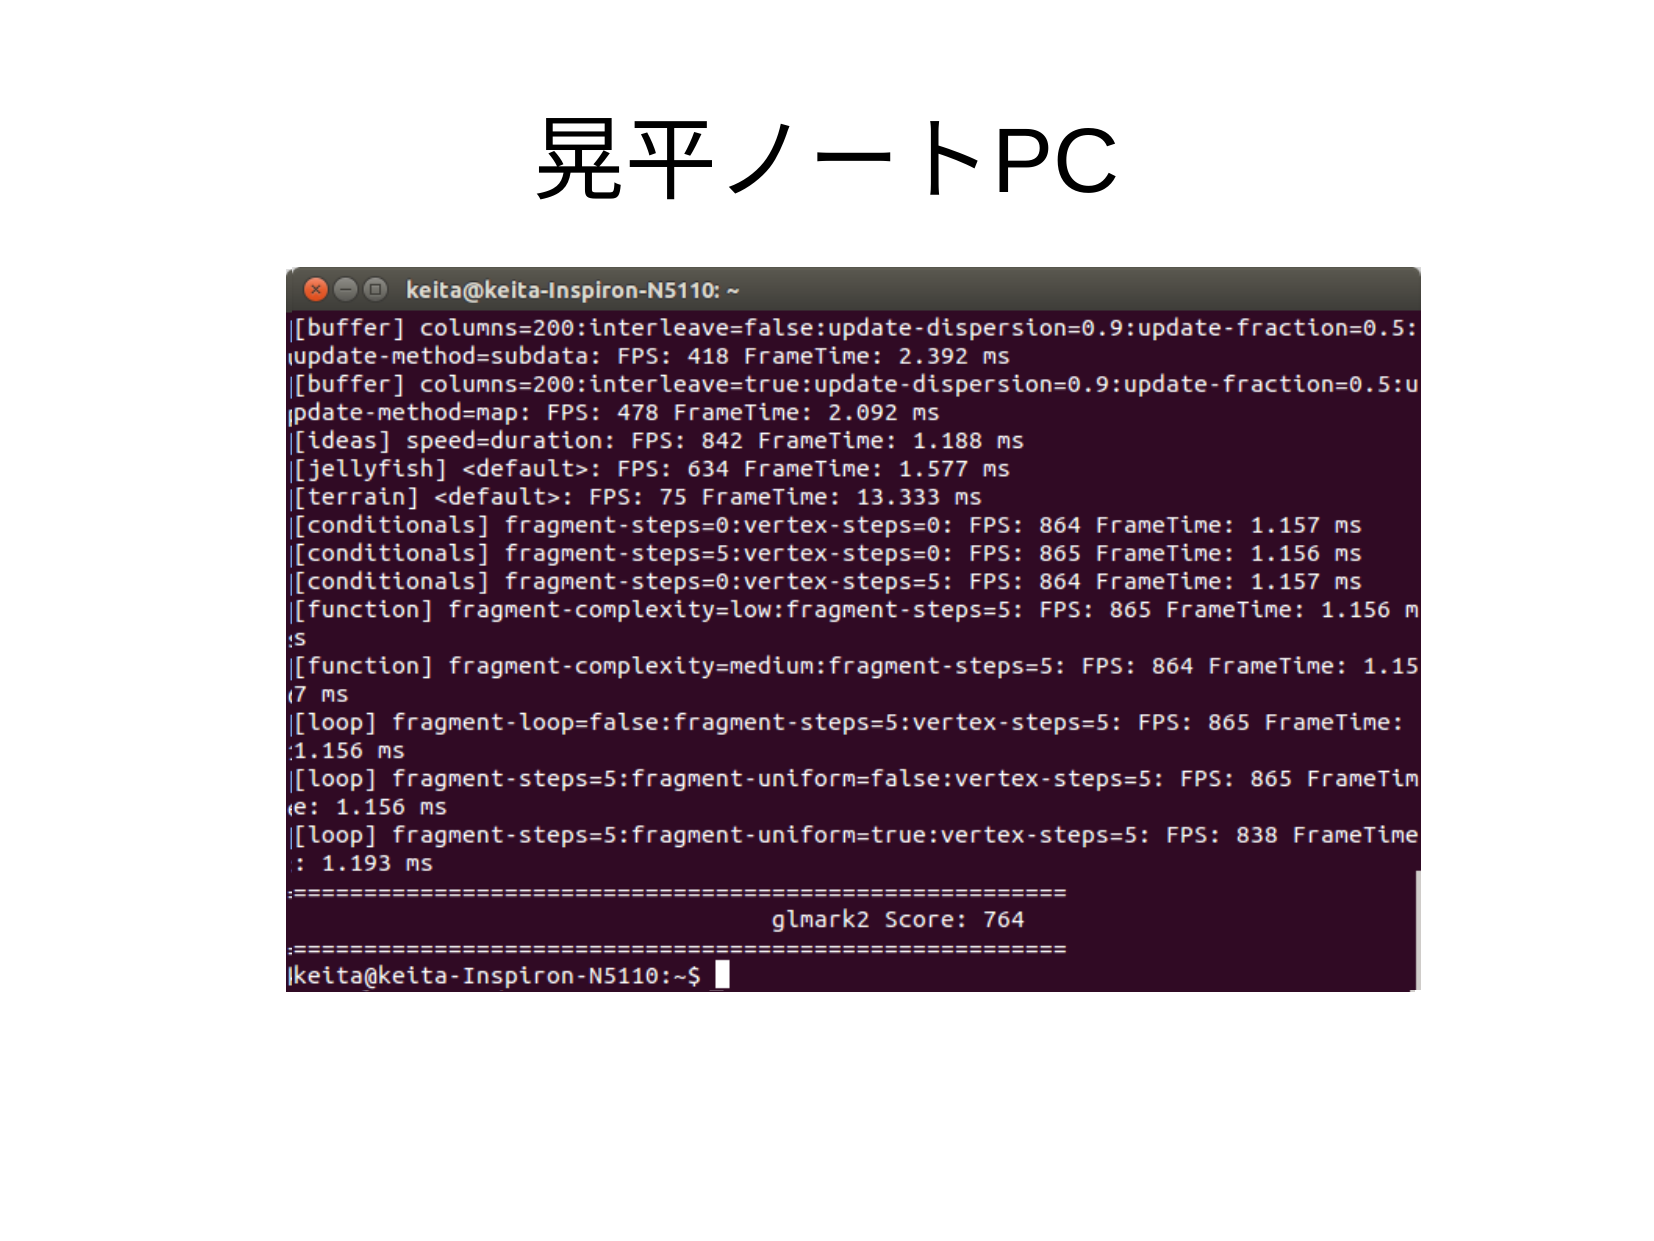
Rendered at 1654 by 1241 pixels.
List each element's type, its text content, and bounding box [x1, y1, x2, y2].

title 晃平ノートPC [82, 49, 1571, 257]
picture [286, 267, 1421, 992]
